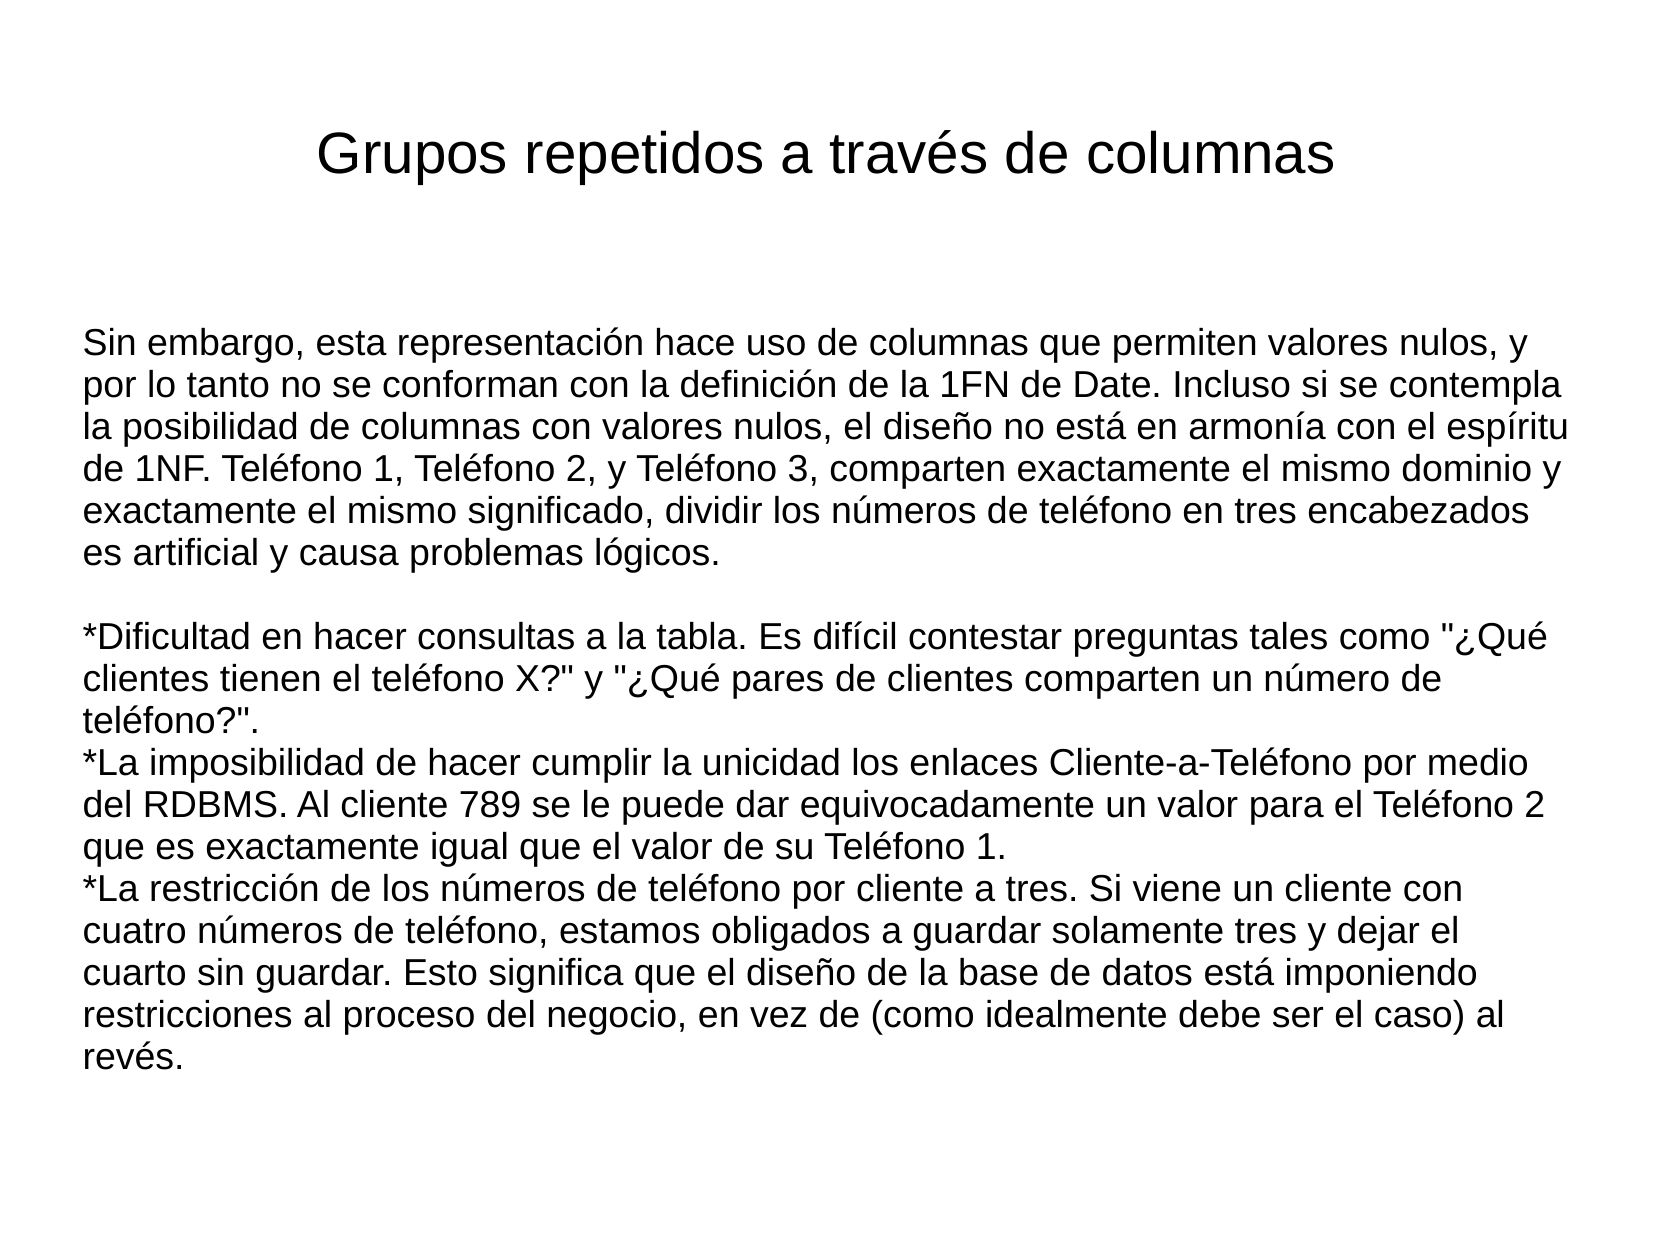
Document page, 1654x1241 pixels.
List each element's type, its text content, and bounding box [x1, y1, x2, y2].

title Grupos repetidos a través de columnas [82, 49, 1571, 257]
subtitle Sin embargo, esta representación hace uso de columnas que permiten valores nulos, y por lo tanto no se conforman con la definición de la 1FN de Date. Incluso si se contempla la posibilidad de columnas con valores nulos, el diseño no está en armonía con el espíritu de 1NF. Teléfono 1, Teléfono 2, y Teléfono 3, comparten exactamente el mismo dominio y exactamente el mismo significado, dividir los números de teléfono en tres encabezados es artificial y causa problemas lógicos. *Dificultad en hacer consultas a la tabla. Es difícil contestar preguntas tales como "¿Qué clientes tienen el teléfono X?" y "¿Qué pares de clientes comparten un número de teléfono?". *La imposibilidad de hacer cumplir la unicidad los enlaces Cliente-a-Teléfono por medio del RDBMS. Al cliente 789 se le puede dar equivocadamente un valor para el Teléfono 2 que es exactamente igual que el valor de su Teléfono 1. *La restricción de los números de teléfono por cliente a tres. Si viene un cliente con cuatro números de teléfono, estamos obligados a guardar solamente tres y dejar el cuarto sin guardar. Esto significa que el diseño de la base de datos está imponiendo restricciones al proceso del negocio, en vez de (como idealmente debe ser el caso) al revés. [82, 290, 1571, 1109]
